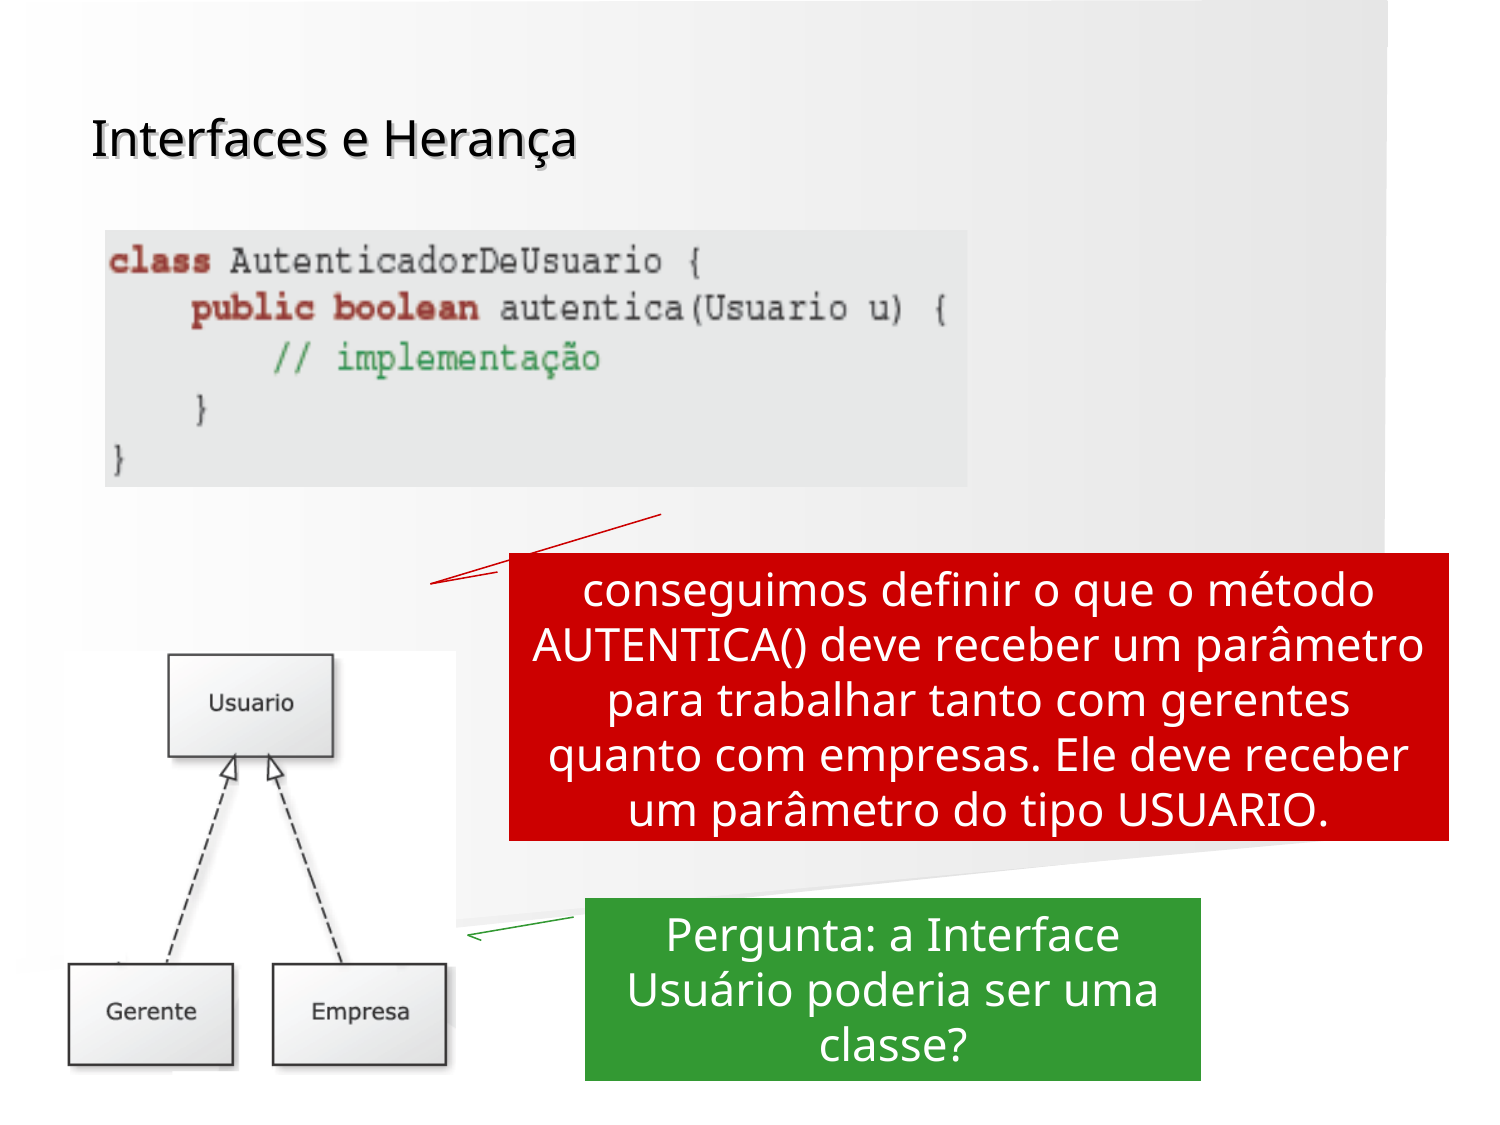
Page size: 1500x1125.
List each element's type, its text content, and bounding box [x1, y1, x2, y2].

picture [105, 230, 968, 487]
text_box Pergunta: a Interface Usuário poderia ser uma classe? [586, 898, 1200, 1080]
picture [64, 651, 456, 1075]
text_box conseguimos definir o que o método AUTENTICA() deve receber um parâmetro para trabalhar tanto com gerentes quanto com empresas. Ele deve receber um parâmetro do tipo USUARIO. [430, 514, 1448, 840]
title Interfaces e Herança [76, 42, 1427, 231]
